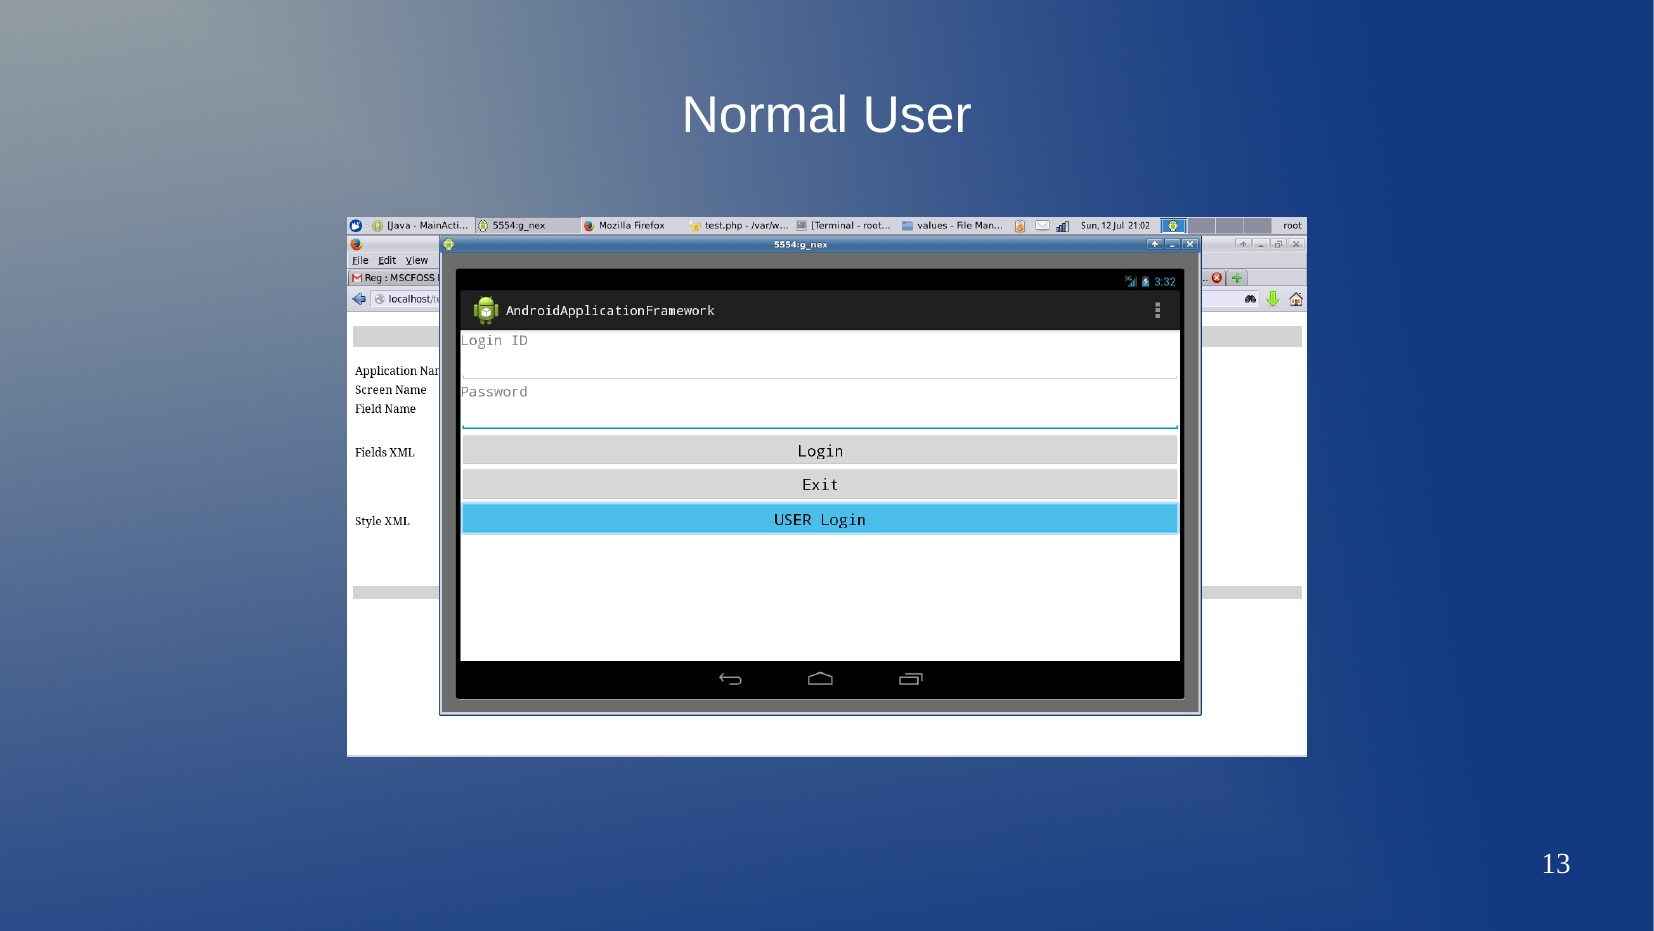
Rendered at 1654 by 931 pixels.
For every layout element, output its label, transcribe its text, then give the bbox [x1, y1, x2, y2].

picture [0, 0, 1654, 931]
title Normal User [82, 37, 1571, 193]
